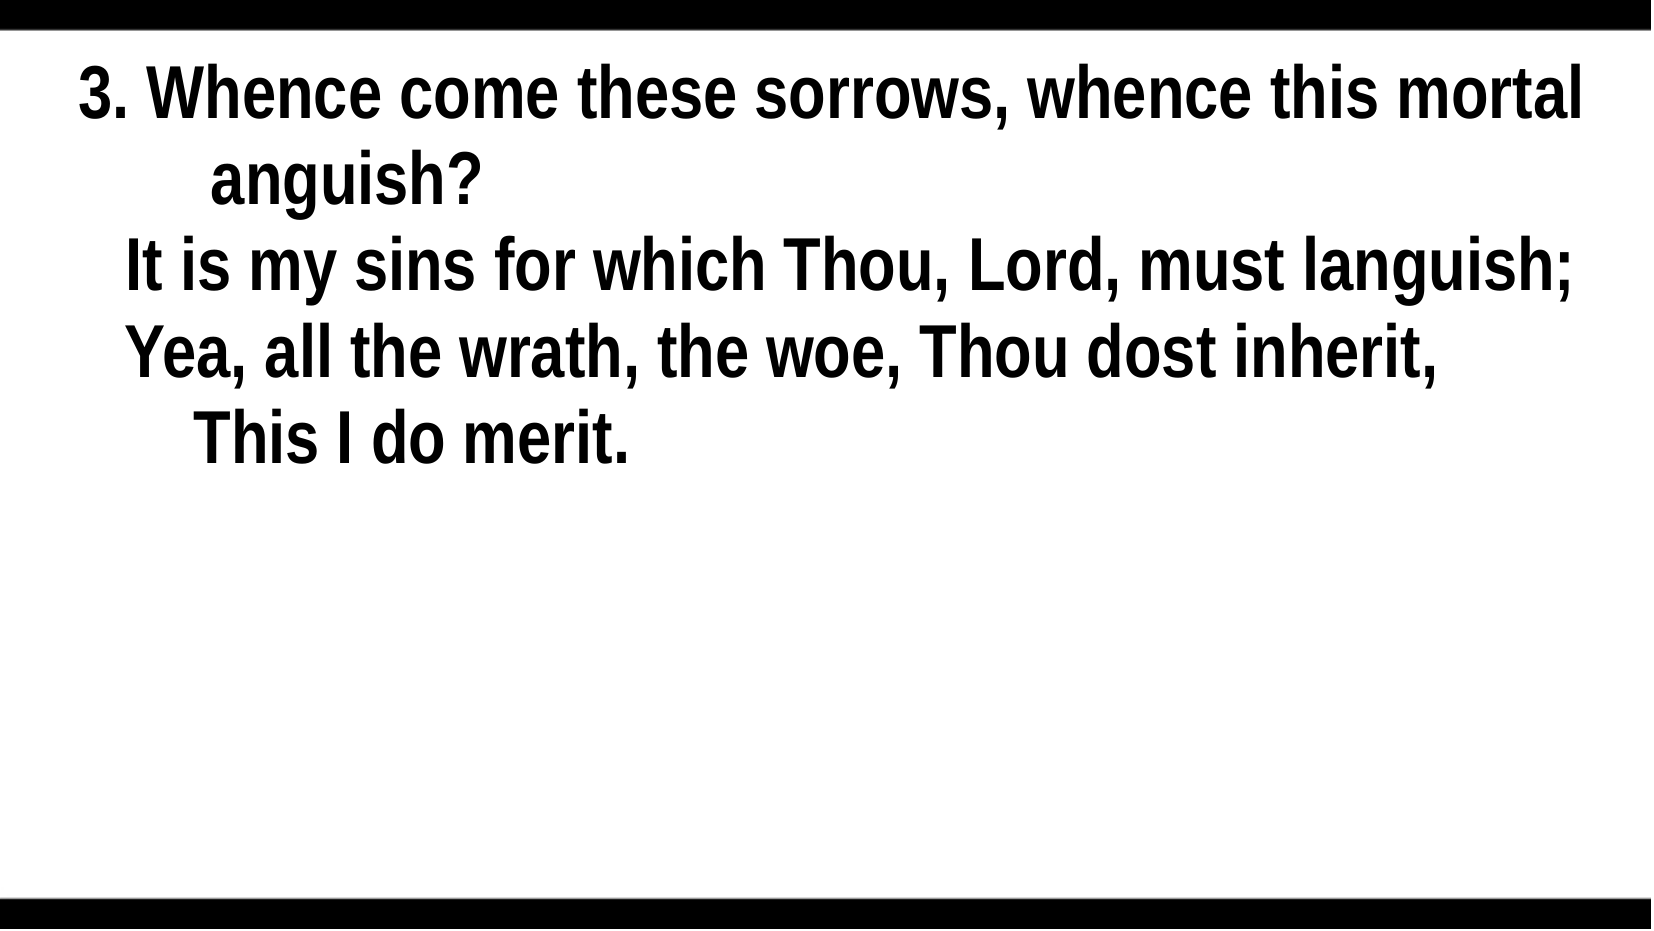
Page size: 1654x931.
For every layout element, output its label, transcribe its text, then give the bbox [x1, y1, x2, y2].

picture [0, 0, 1651, 929]
text_box 3. Whence come these sorrows, whence this mortal anguish? It is my sins for which Thou, Lord, must languish; Yea, all the wrath, the woe, Thou dost inherit, This I do merit. [60, 40, 1621, 487]
